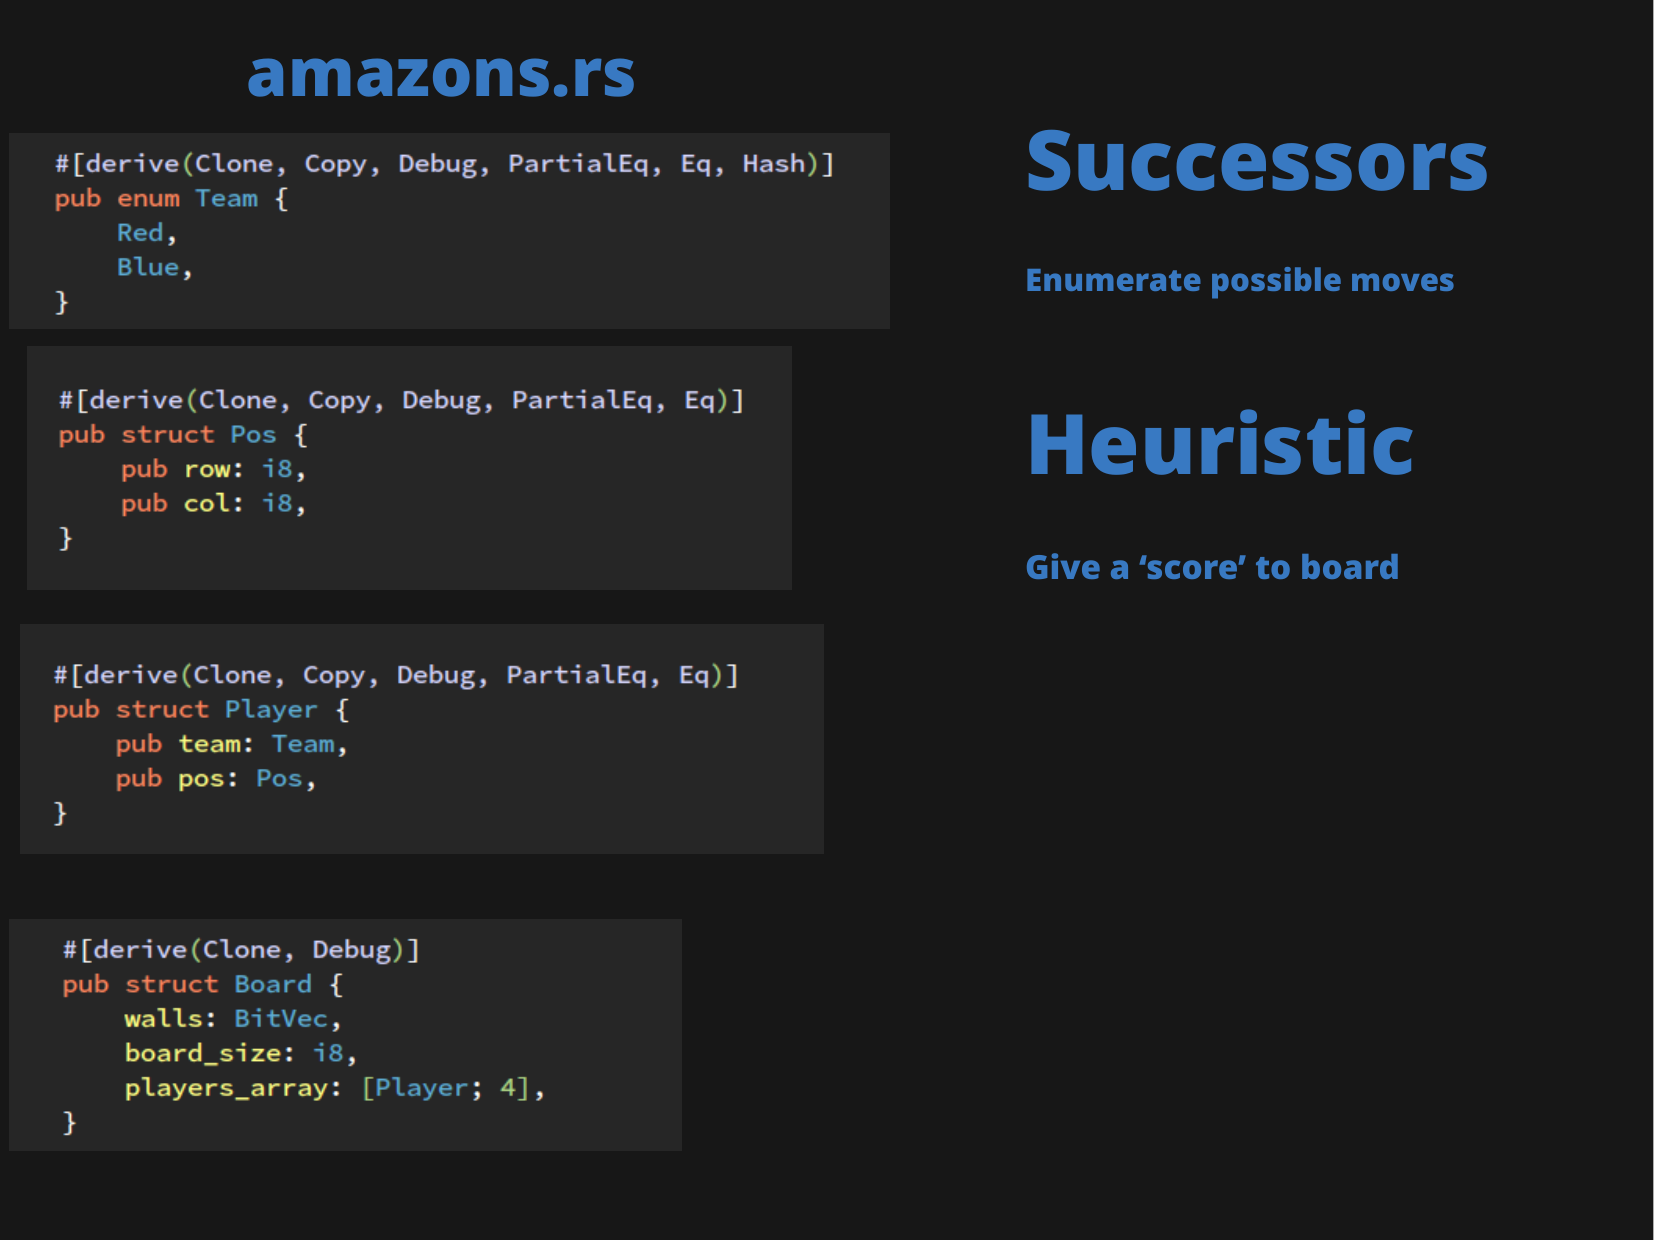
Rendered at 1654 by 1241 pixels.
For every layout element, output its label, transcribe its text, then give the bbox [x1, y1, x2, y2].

picture [9, 133, 890, 329]
text_box Successors Enumerate possible moves Heuristic Give a ‘score’ to board [979, 145, 1537, 659]
picture [9, 919, 682, 1151]
picture [27, 346, 792, 591]
picture [20, 624, 824, 854]
text_box amazons.rs [0, 0, 1197, 167]
